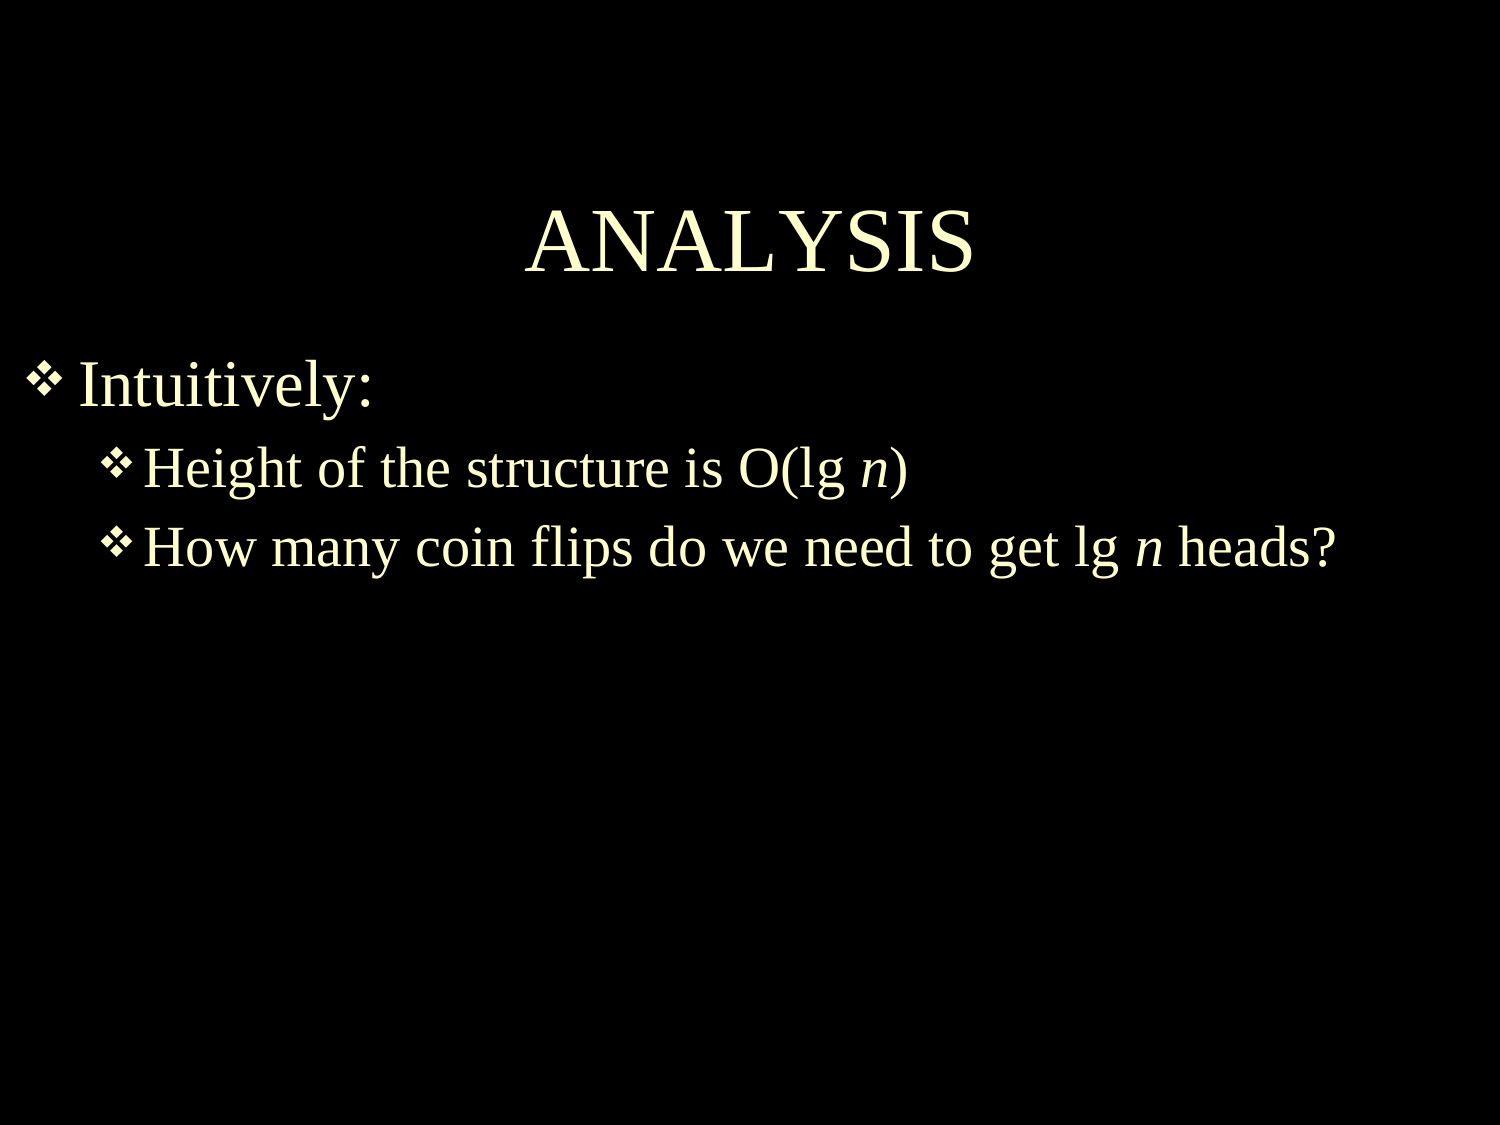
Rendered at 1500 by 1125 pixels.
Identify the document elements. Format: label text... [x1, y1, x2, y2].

list Intuitively: Height of the structure is O(lg n) How many coin flips do we need to get lg n heads? [22, 347, 1482, 1075]
title ANALYSIS [22, 153, 1480, 329]
